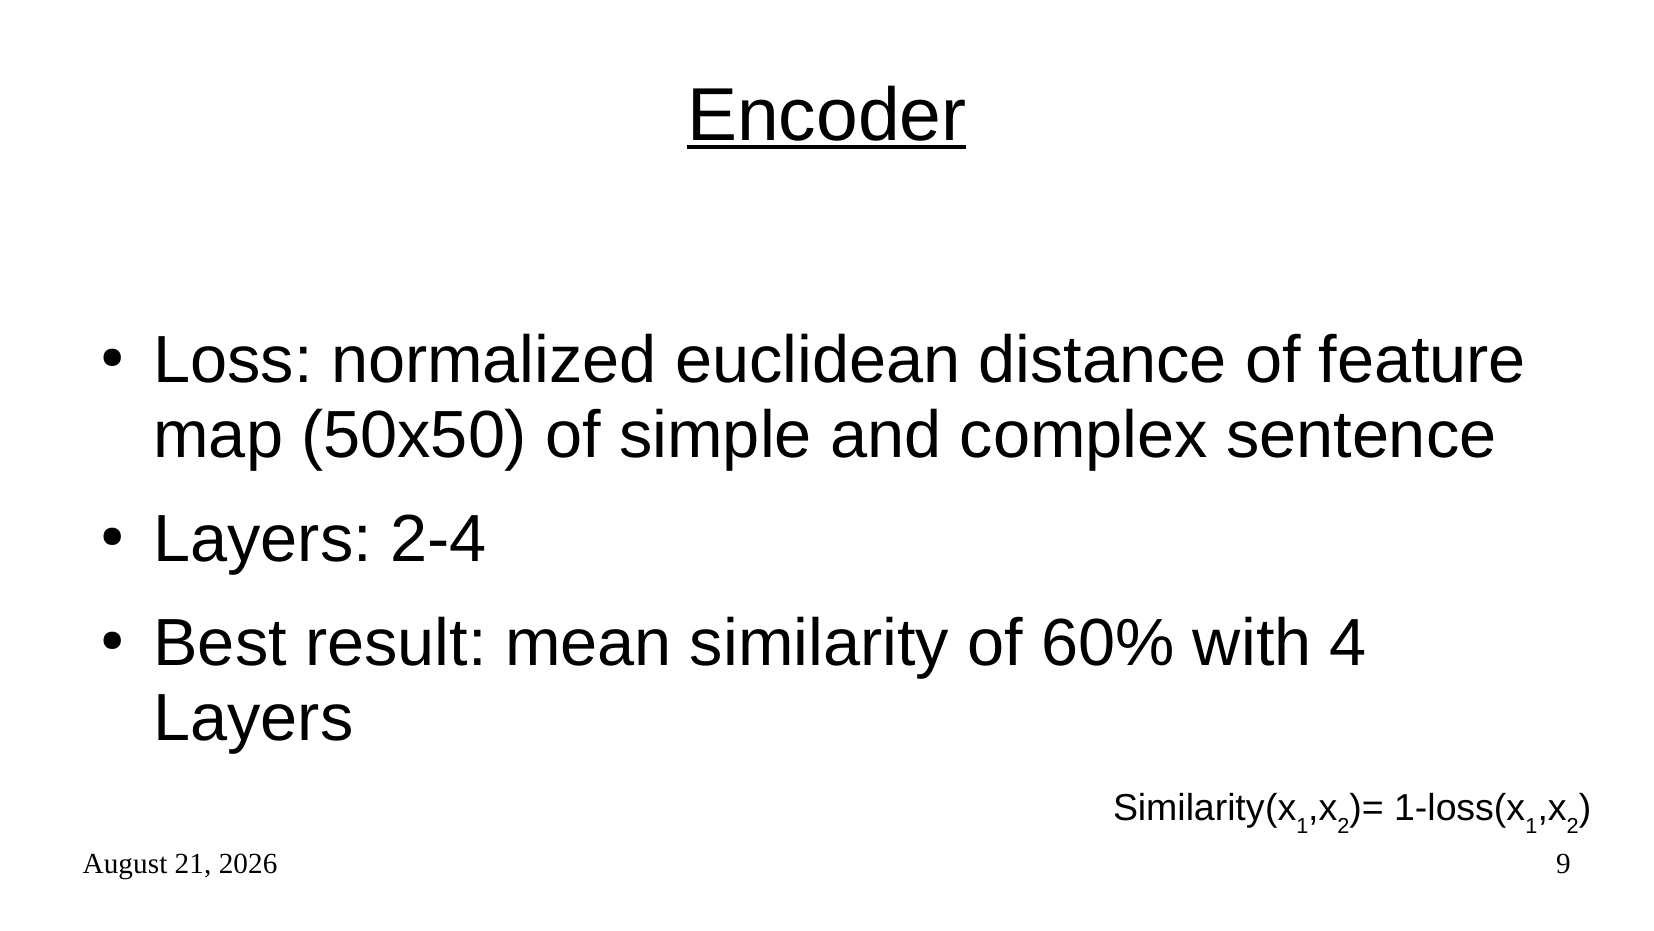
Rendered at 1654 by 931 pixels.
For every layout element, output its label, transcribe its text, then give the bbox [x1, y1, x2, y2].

title Encoder [82, 37, 1571, 193]
text_box Similarity(x1,x2)= 1-loss(x1,x2) [1098, 779, 1619, 846]
list Loss: normalized euclidean distance of feature map (50x50) of simple and complex sentence Layers: 2-4 Best result: mean similarity of 60% with 4 Layers [82, 217, 1571, 758]
